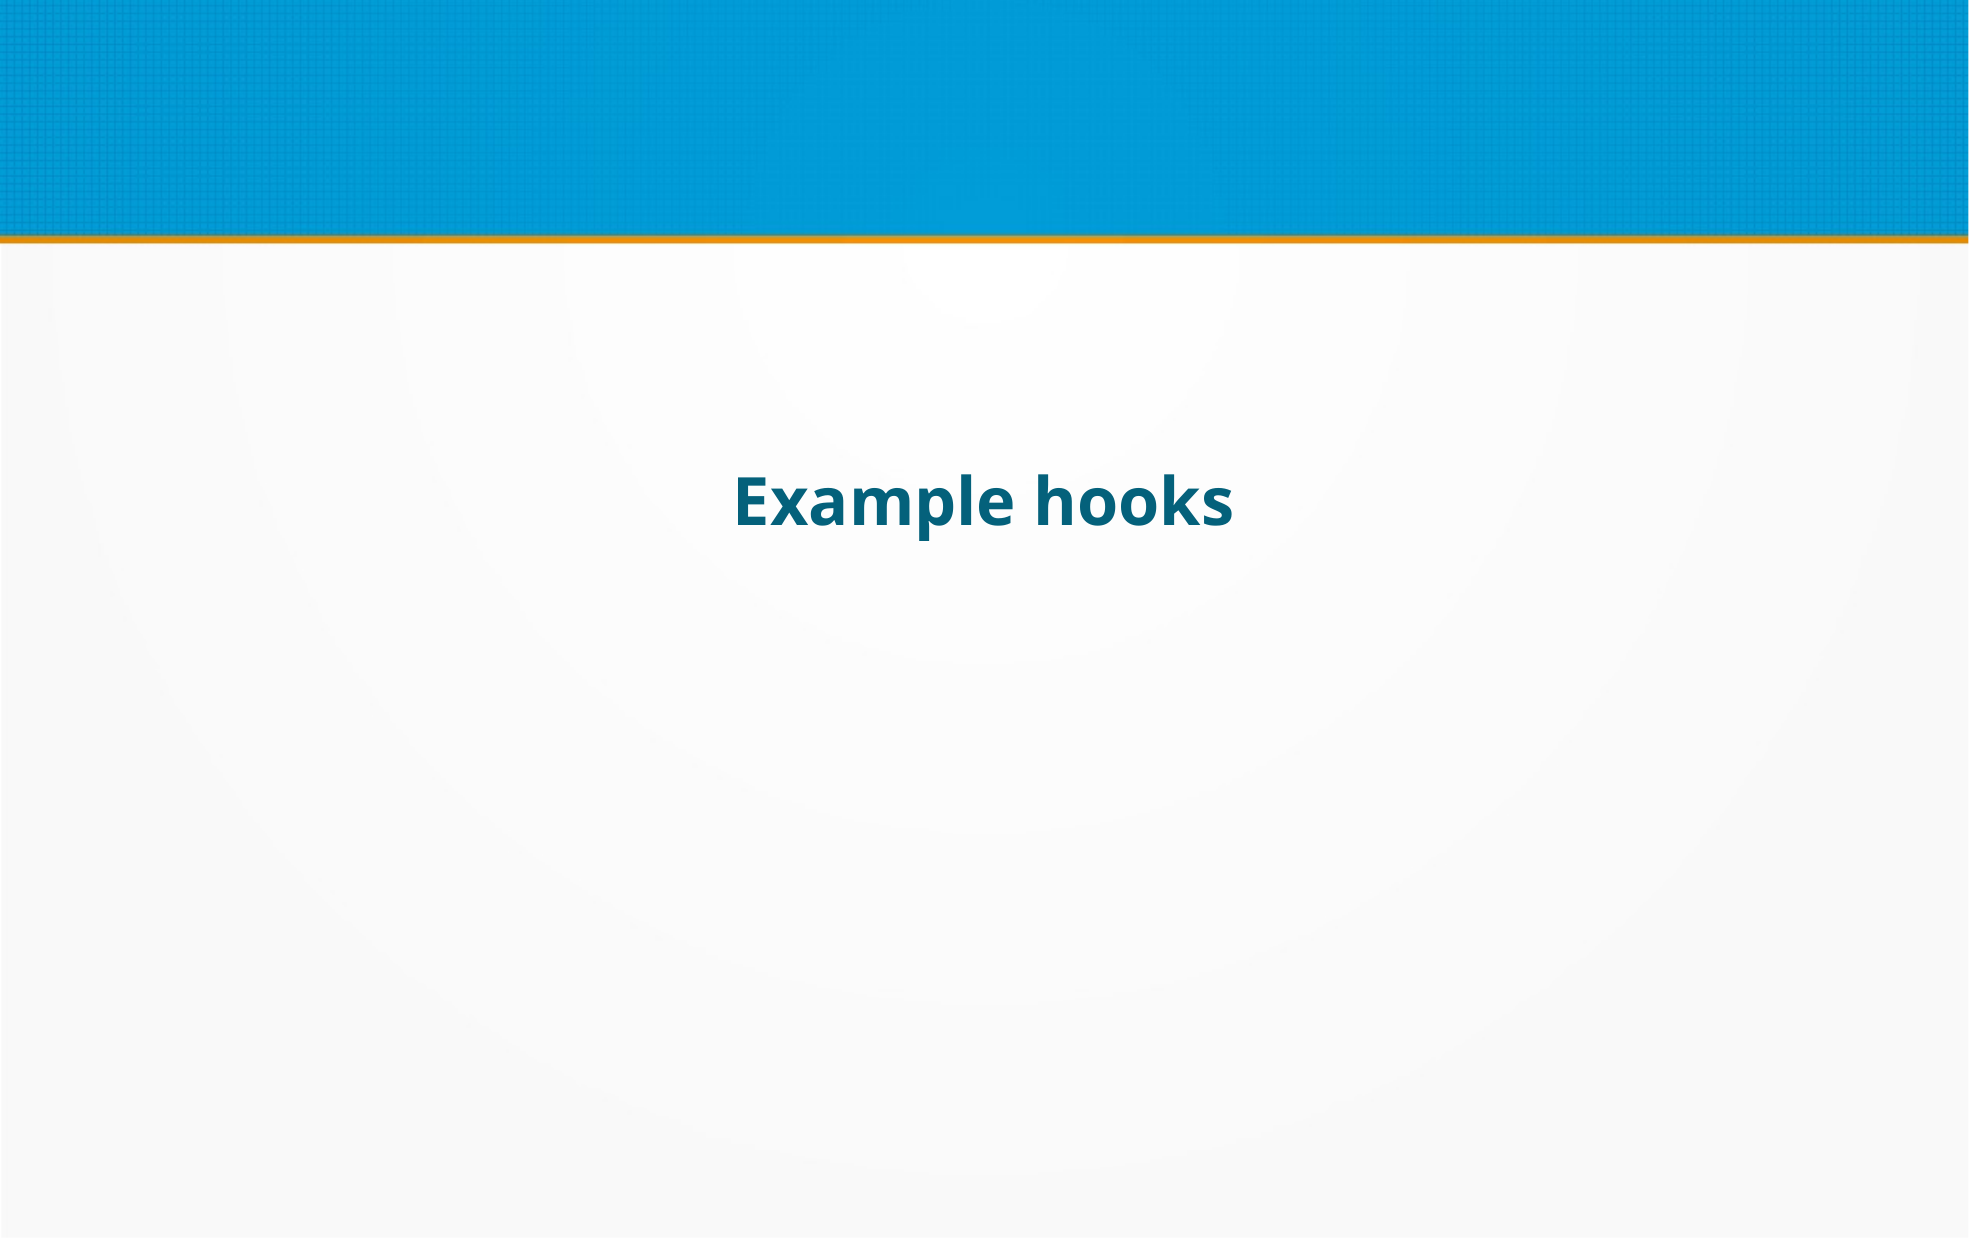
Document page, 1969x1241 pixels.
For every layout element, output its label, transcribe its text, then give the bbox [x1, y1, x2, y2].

subtitle Example hooks [98, 19, 1870, 980]
picture [0, 233, 1969, 1241]
